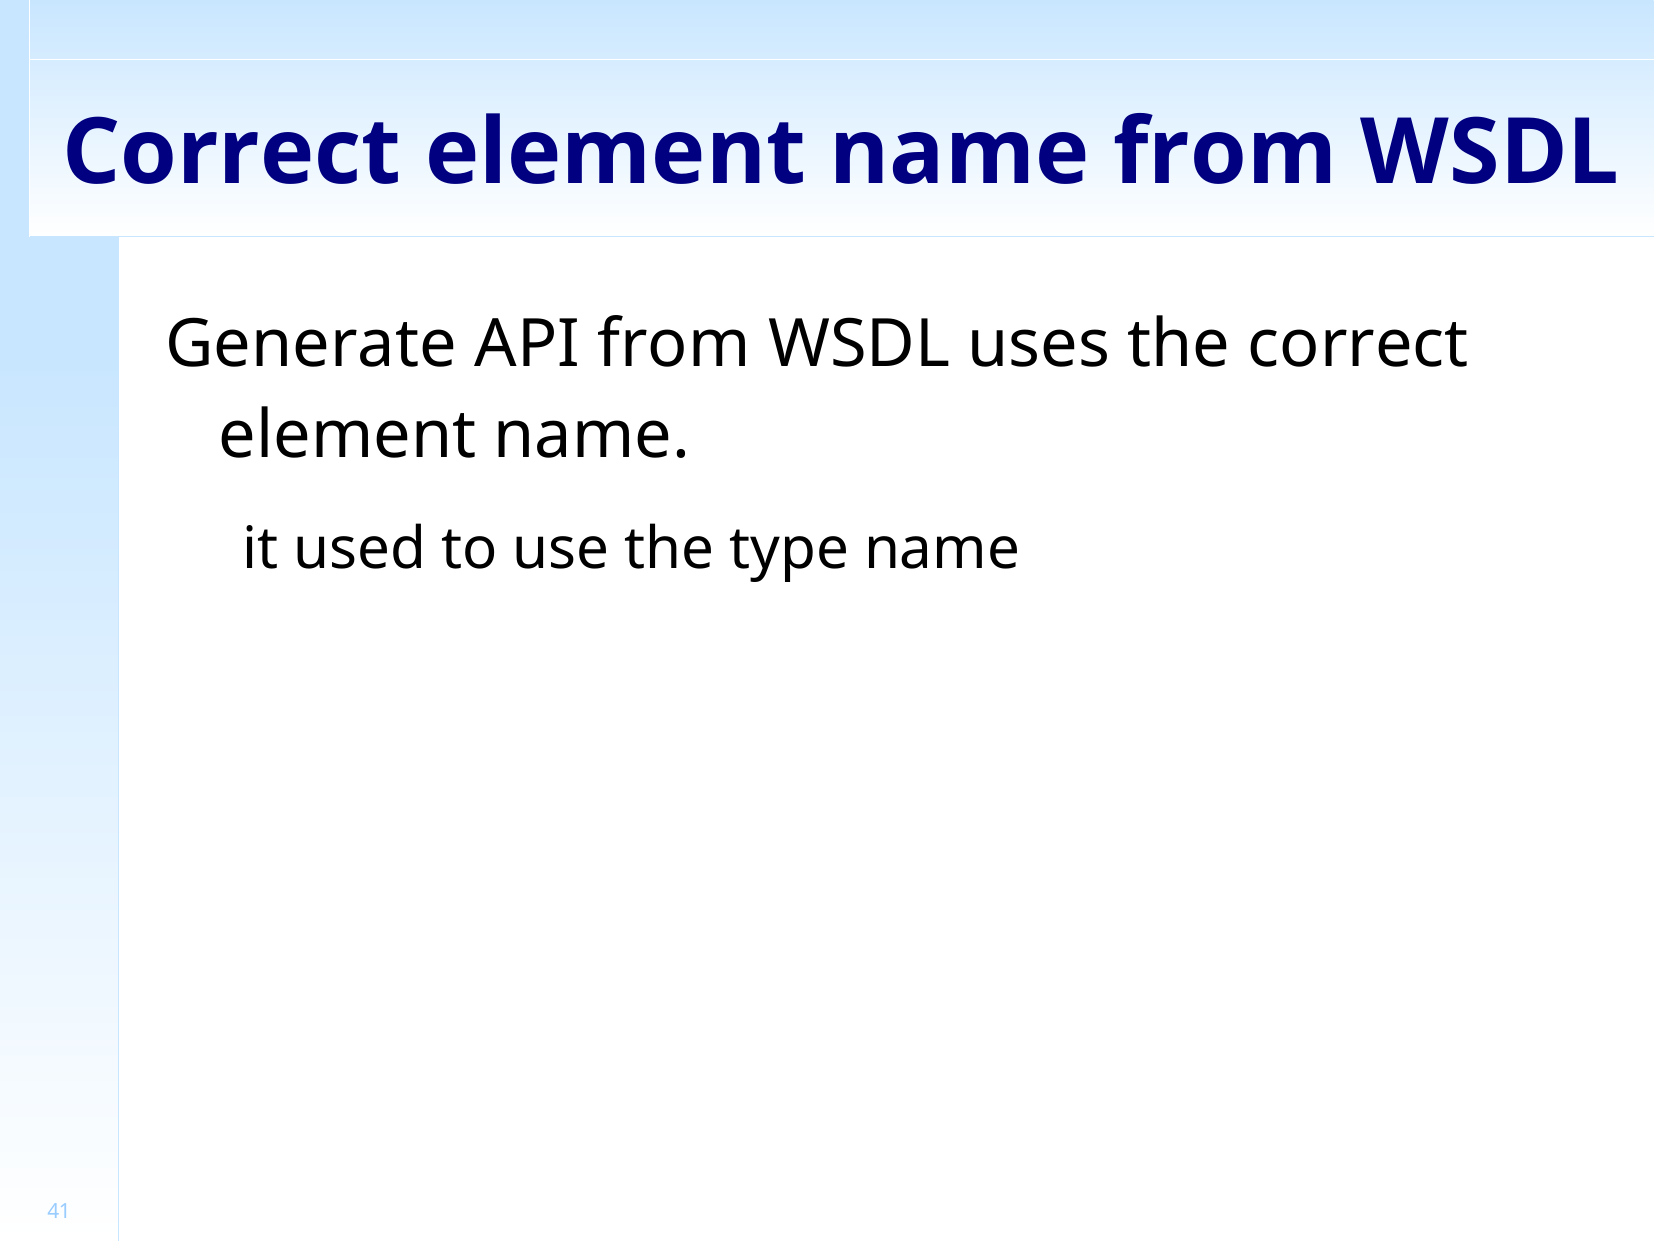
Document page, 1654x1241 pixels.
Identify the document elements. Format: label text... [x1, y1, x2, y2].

list Generate API from WSDL uses the correct element name. it used to use the type name [147, 295, 1625, 1182]
title Correct element name from WSDL [29, 36, 1654, 260]
